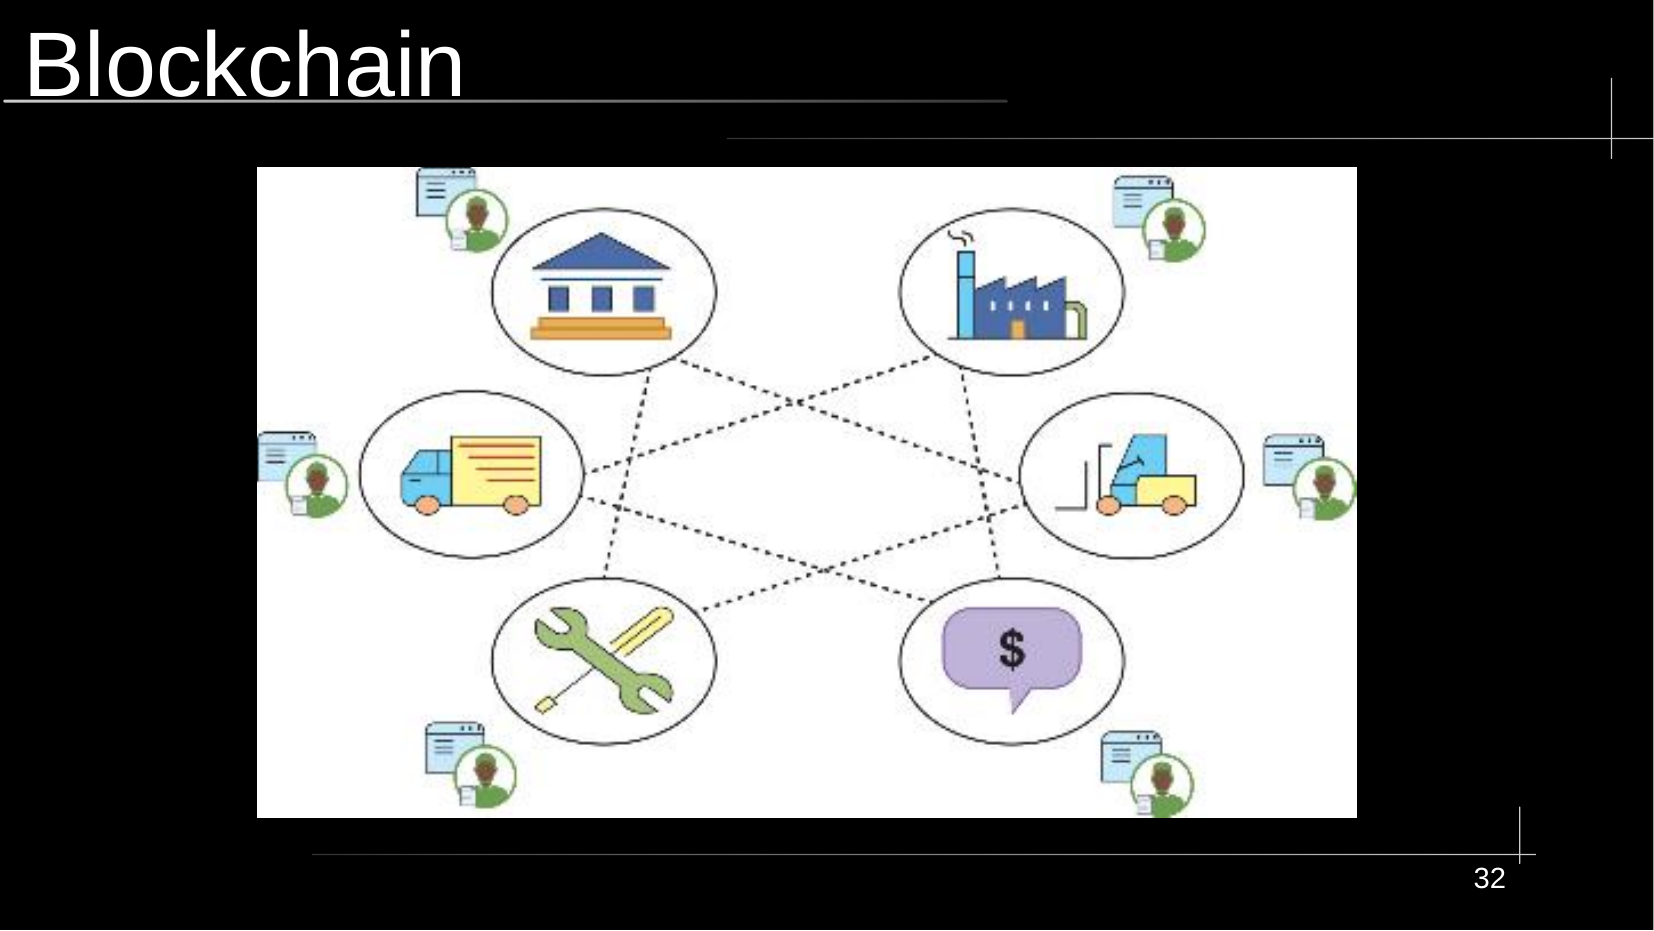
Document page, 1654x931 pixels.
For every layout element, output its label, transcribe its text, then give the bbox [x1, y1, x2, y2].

title Blockchain [23, 11, 1589, 119]
picture [257, 167, 1357, 818]
